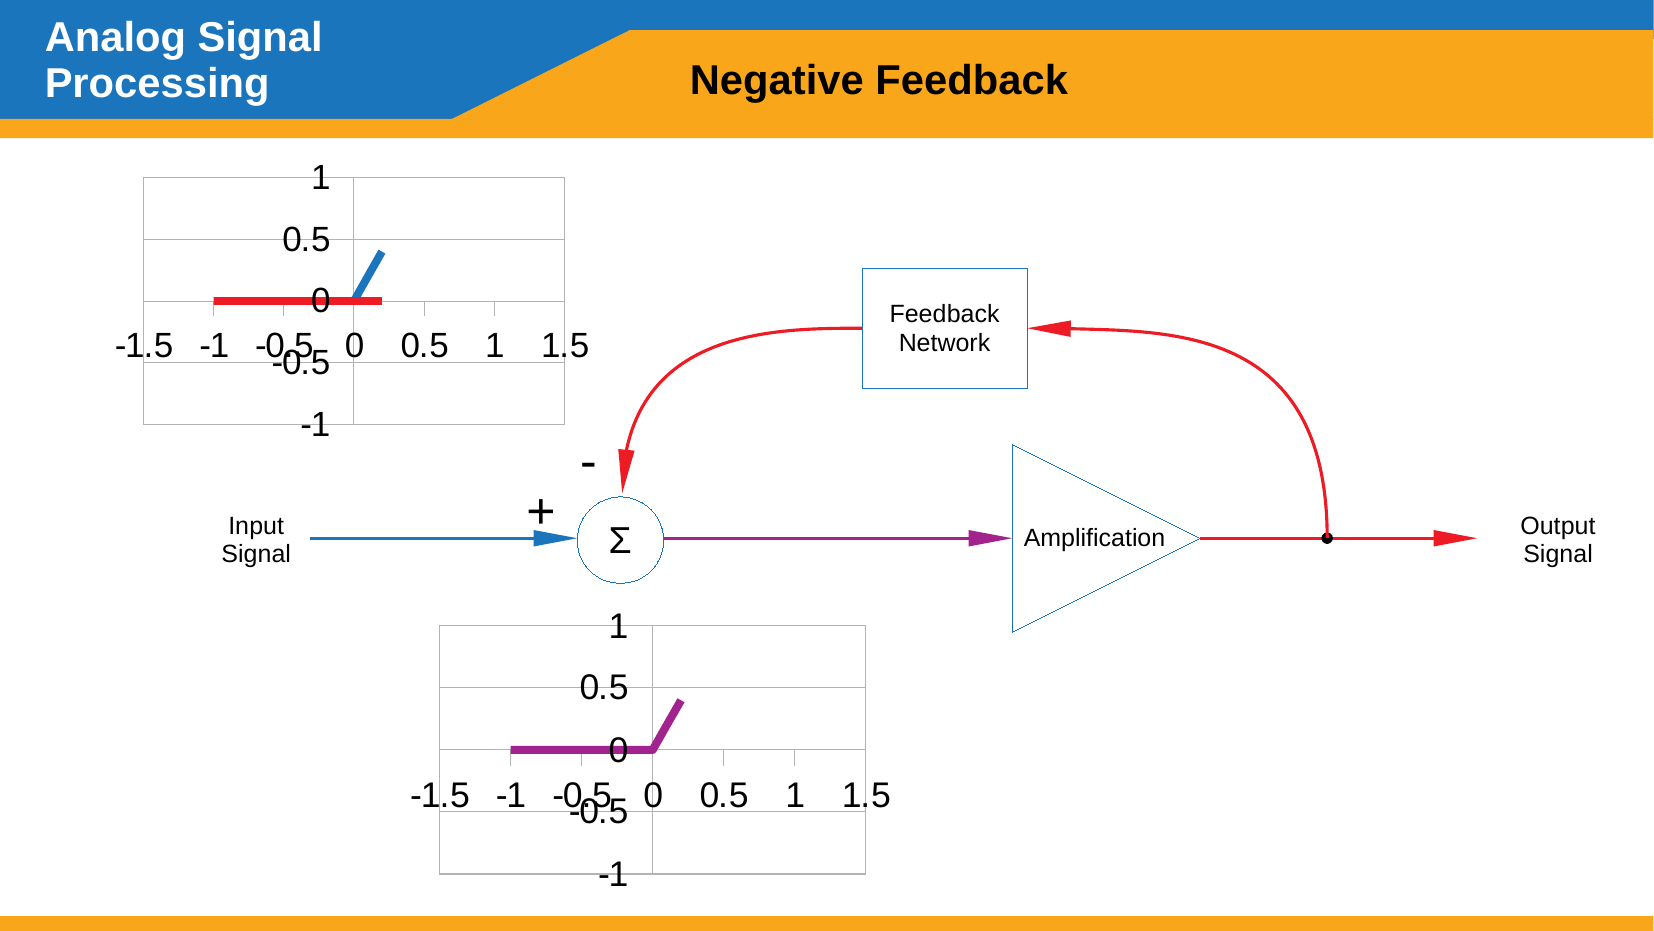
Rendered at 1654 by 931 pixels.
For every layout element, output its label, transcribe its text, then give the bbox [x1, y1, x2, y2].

text_box Negative Feedback [675, 33, 1516, 118]
text_box Feedback Network [862, 268, 1028, 389]
text_box - [565, 426, 641, 497]
text_box [1321, 532, 1333, 544]
text_box Input Signal [202, 502, 311, 578]
text_box [0, 916, 1654, 931]
text_box Output Signal [1504, 502, 1613, 578]
text_box Analog Signal Processing [30, 0, 541, 121]
text_box + [511, 475, 587, 547]
chart [400, 600, 901, 901]
text_box [0, 30, 1654, 139]
text_box Amplification [1013, 478, 1178, 599]
text_box Σ [577, 497, 664, 584]
chart [105, 152, 598, 451]
